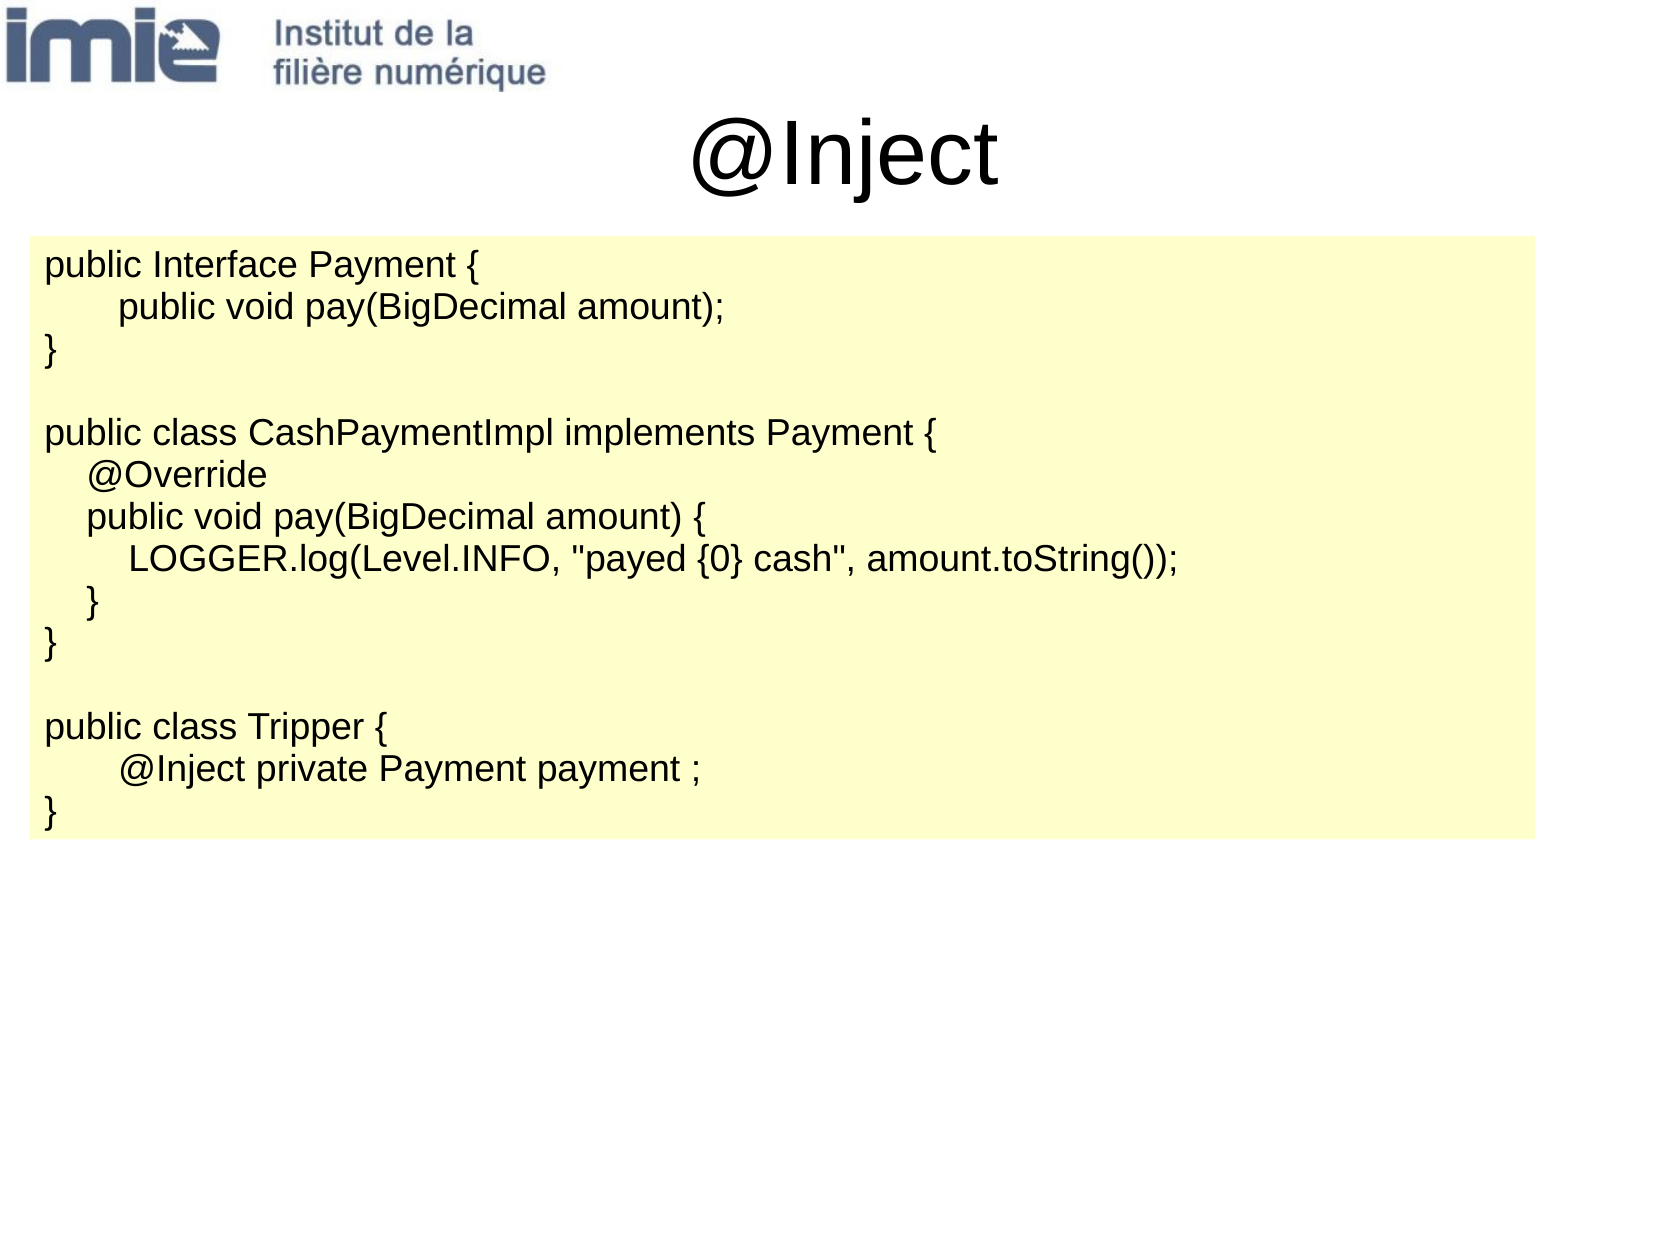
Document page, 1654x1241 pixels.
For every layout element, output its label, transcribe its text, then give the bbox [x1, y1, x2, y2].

picture [1, 0, 562, 92]
title @Inject [82, 49, 1571, 257]
text_box public Interface Payment { public void pay(BigDecimal amount); } public class CashPaymentImpl implements Payment { @Override public void pay(BigDecimal amount) { LOGGER.log(Level.INFO, "payed {0} cash", amount.toString()); } } public class Tripper { @Inject private Payment payment ; } [29, 235, 1536, 840]
